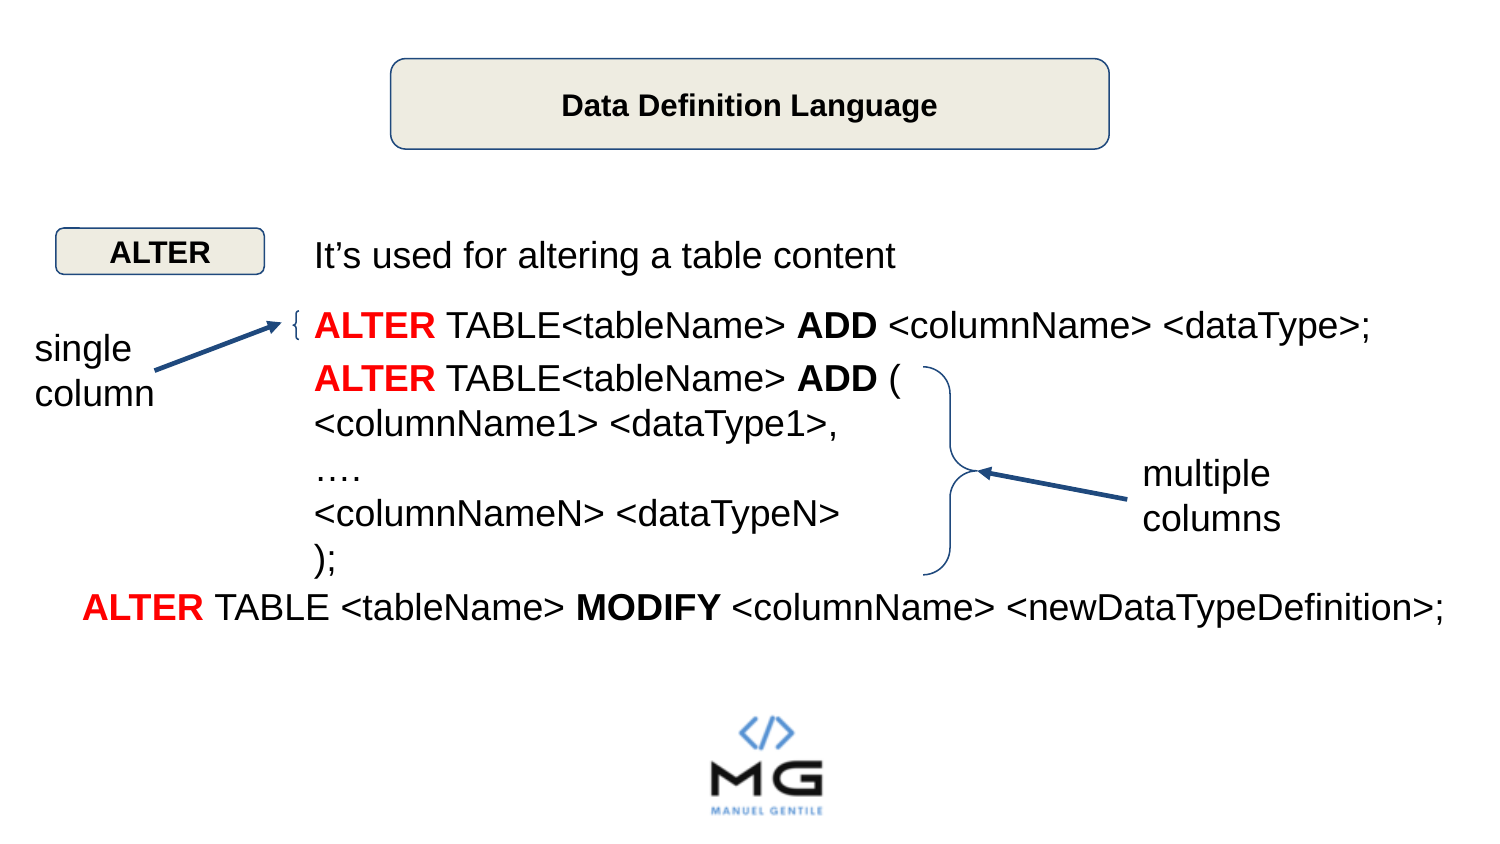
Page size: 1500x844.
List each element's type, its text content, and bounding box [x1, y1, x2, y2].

text_box single column [19, 308, 186, 413]
text_box multiple columns [1127, 434, 1303, 539]
text_box ALTER [55, 228, 265, 275]
text_box ALTER TABLE<tableName> ADD <columnName> <dataType>; [298, 285, 1455, 356]
text_box It’s used for altering a table content [298, 216, 1110, 285]
picture [688, 687, 846, 844]
text_box Data Definition Language [390, 58, 1110, 150]
text_box ALTER TABLE <tableName> MODIFY <columnName> <newDataTypeDefinition>; [66, 567, 1468, 659]
text_box ALTER TABLE<tableName> ADD ( <columnName1> <dataType1>, …. <columnNameN> <dataTypeN> ); [298, 338, 1317, 594]
